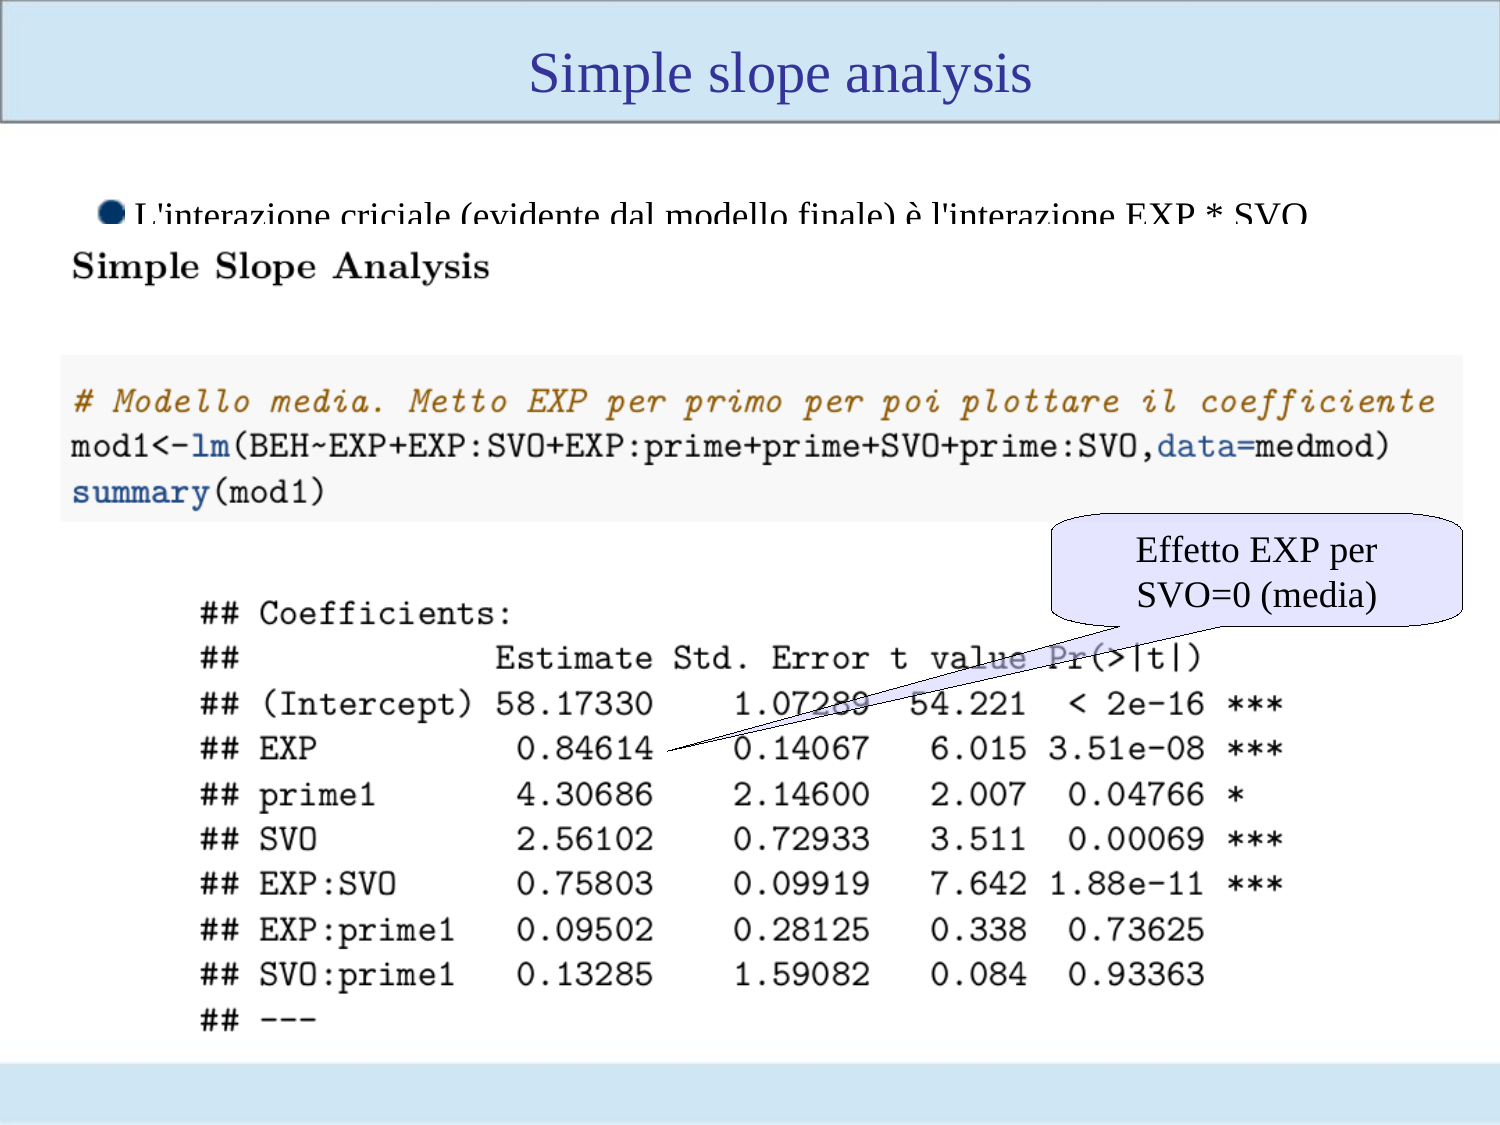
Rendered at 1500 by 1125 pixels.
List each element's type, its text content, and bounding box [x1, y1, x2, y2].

title Simple slope analysis [249, 21, 1313, 117]
picture [0, 0, 1500, 1125]
text_box Effetto EXP per SVO=0 (media) [667, 513, 1463, 752]
text_box L'interazione criciale (evidente dal modello finale) è l'interazione EXP * SVO [79, 148, 1500, 245]
